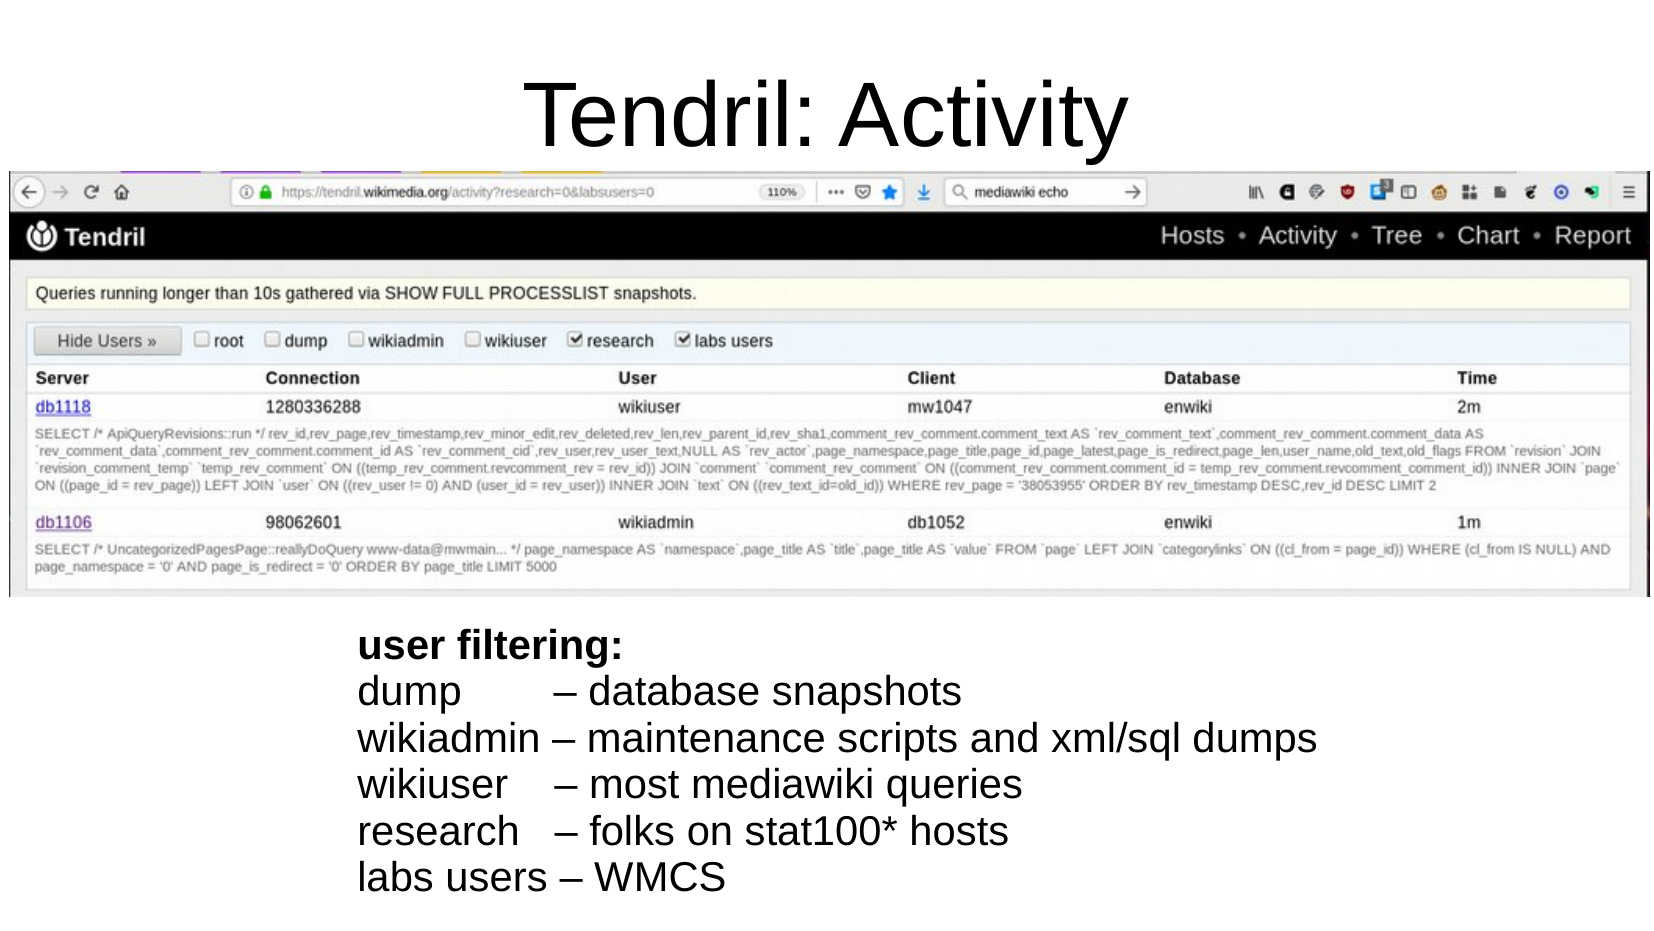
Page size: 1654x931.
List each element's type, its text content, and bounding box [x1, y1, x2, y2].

picture [9, 171, 1650, 597]
title Tendril: Activity [82, 37, 1571, 171]
text_box user filtering: dump – database snapshots wikiadmin – maintenance scripts and xml/sql dumps wikiuser – most mediawiki queries research – folks on stat100* hosts labs users – WMCS [342, 614, 1418, 922]
